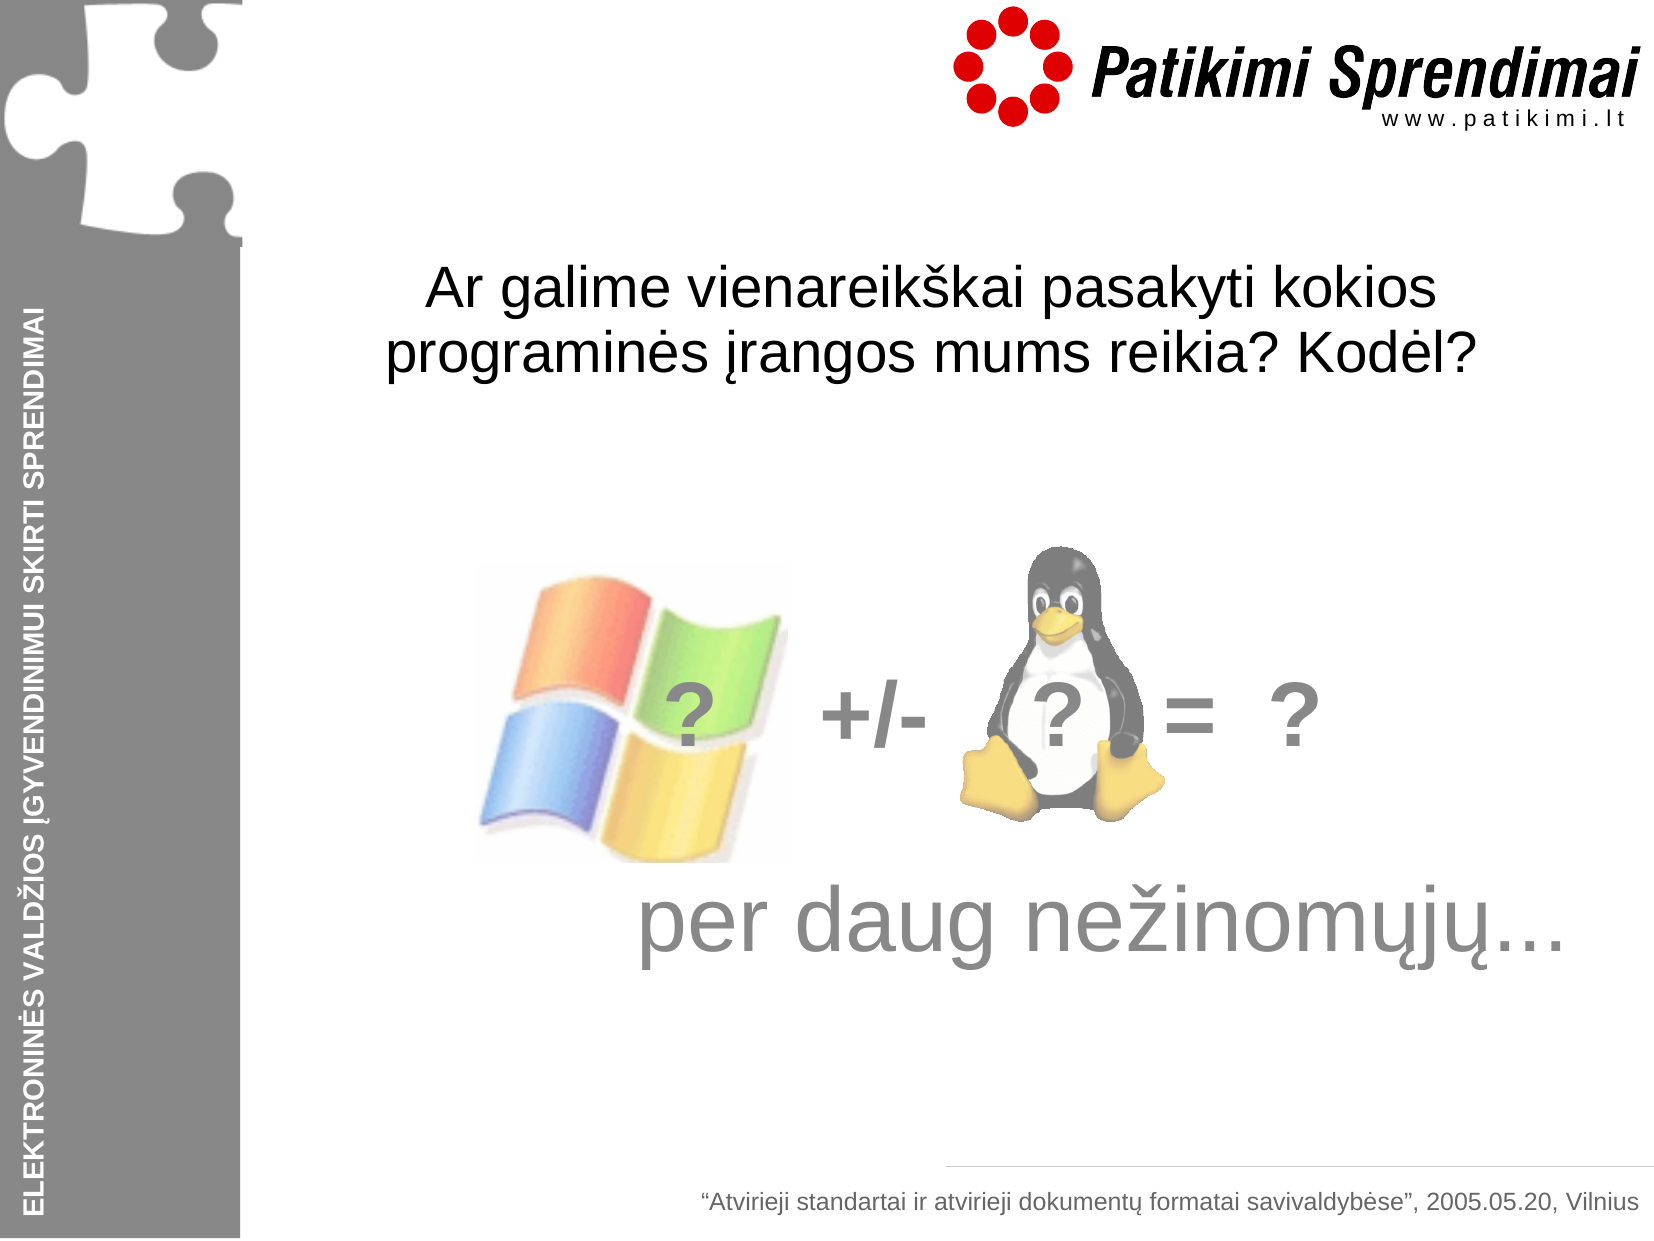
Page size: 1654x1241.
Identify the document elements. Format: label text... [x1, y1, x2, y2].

picture [953, 6, 1641, 127]
picture [953, 529, 1168, 663]
picture [474, 562, 788, 863]
text_box ? +/- ? = ? per daug nežinomųjų... [636, 663, 1654, 971]
text_box Ar galime vienareikškai pasakyti kokios programinės įrangos mums reikia? Kodėl? [271, 255, 1594, 1136]
